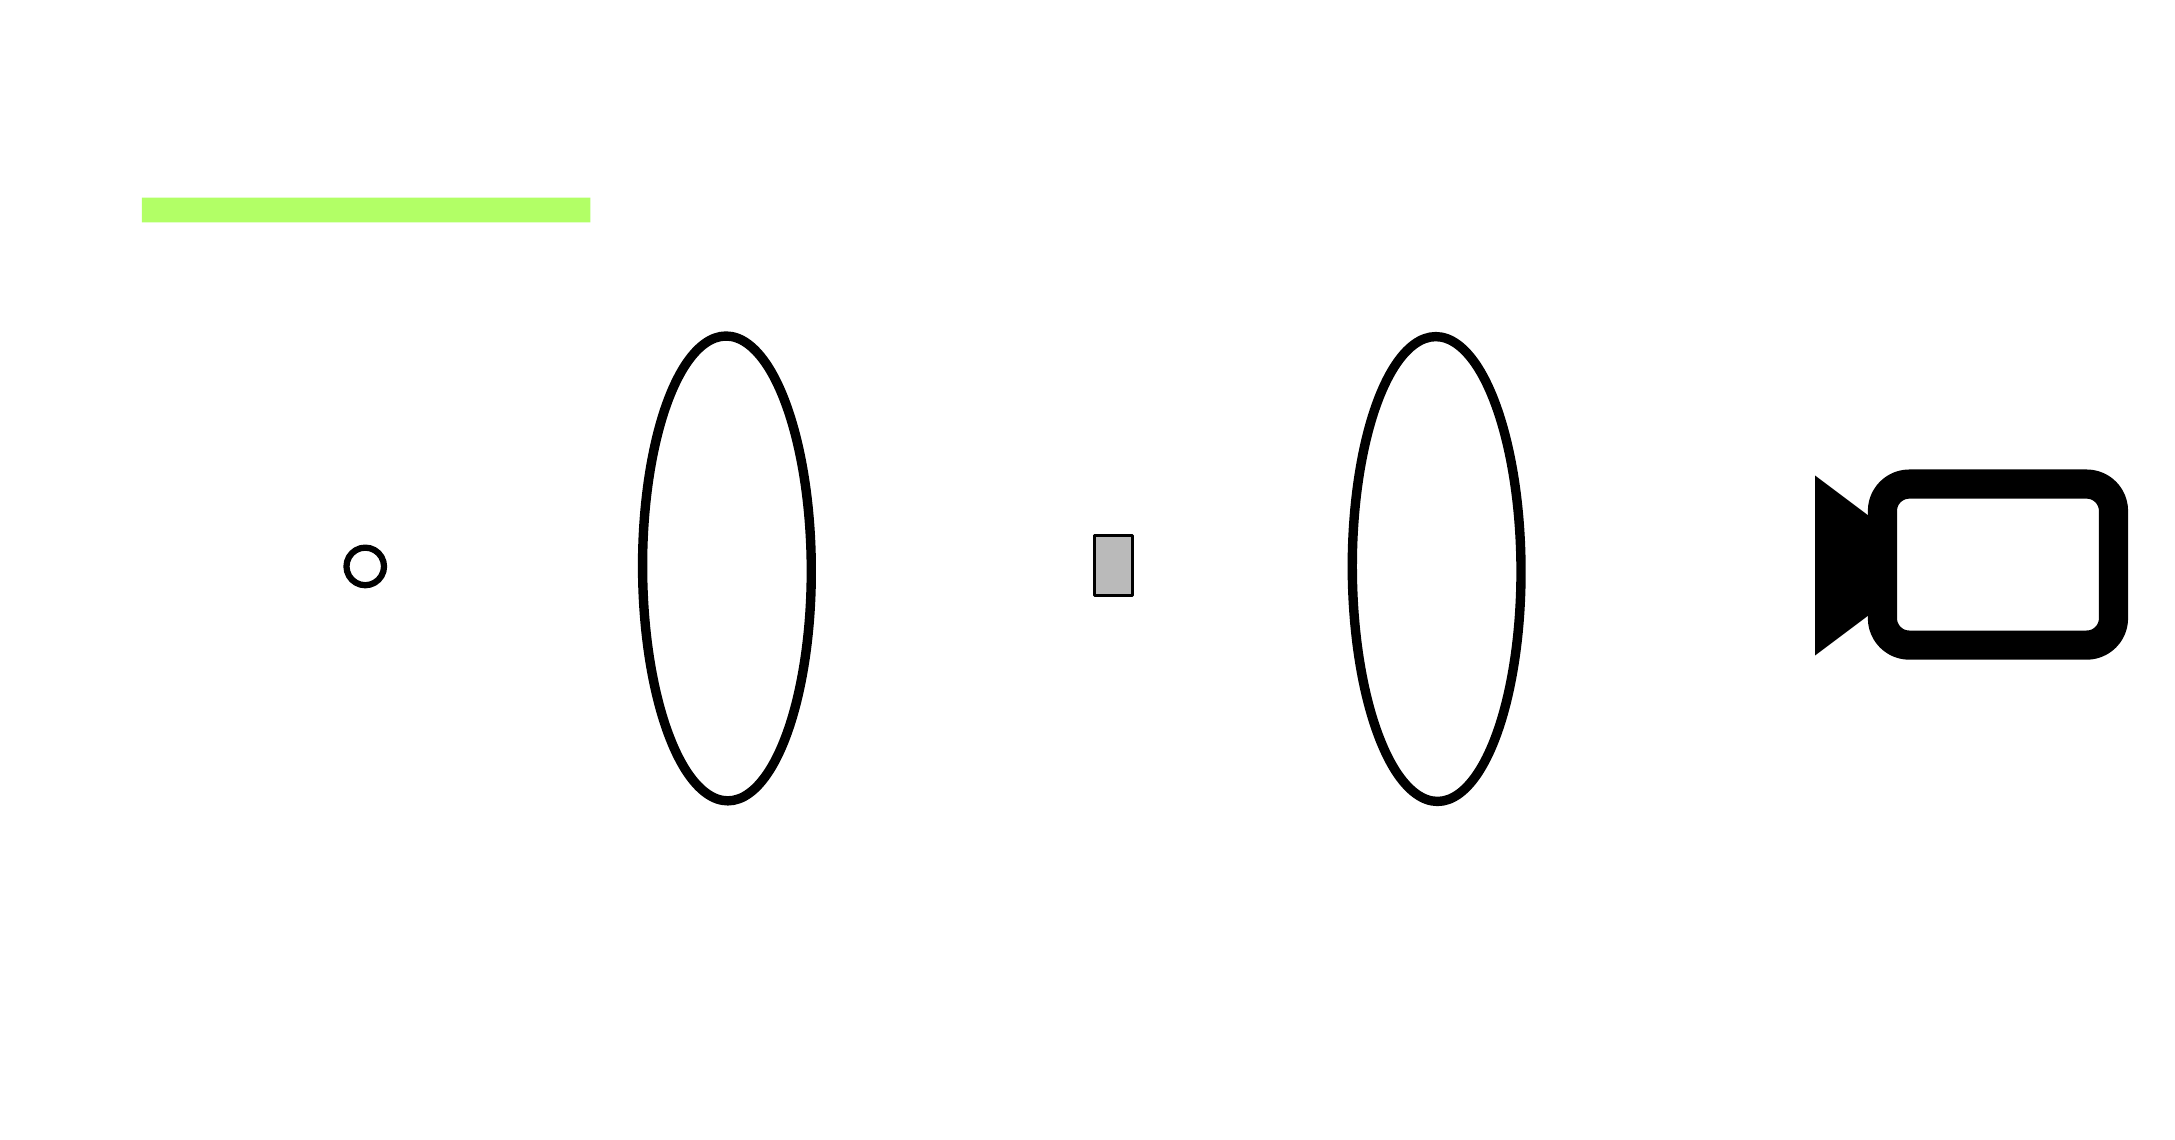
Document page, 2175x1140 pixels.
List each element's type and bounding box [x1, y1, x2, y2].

text_box [1815, 475, 1876, 656]
text_box [1352, 336, 1522, 802]
text_box [1094, 535, 1133, 596]
text_box [642, 336, 812, 801]
text_box [1882, 484, 2114, 646]
